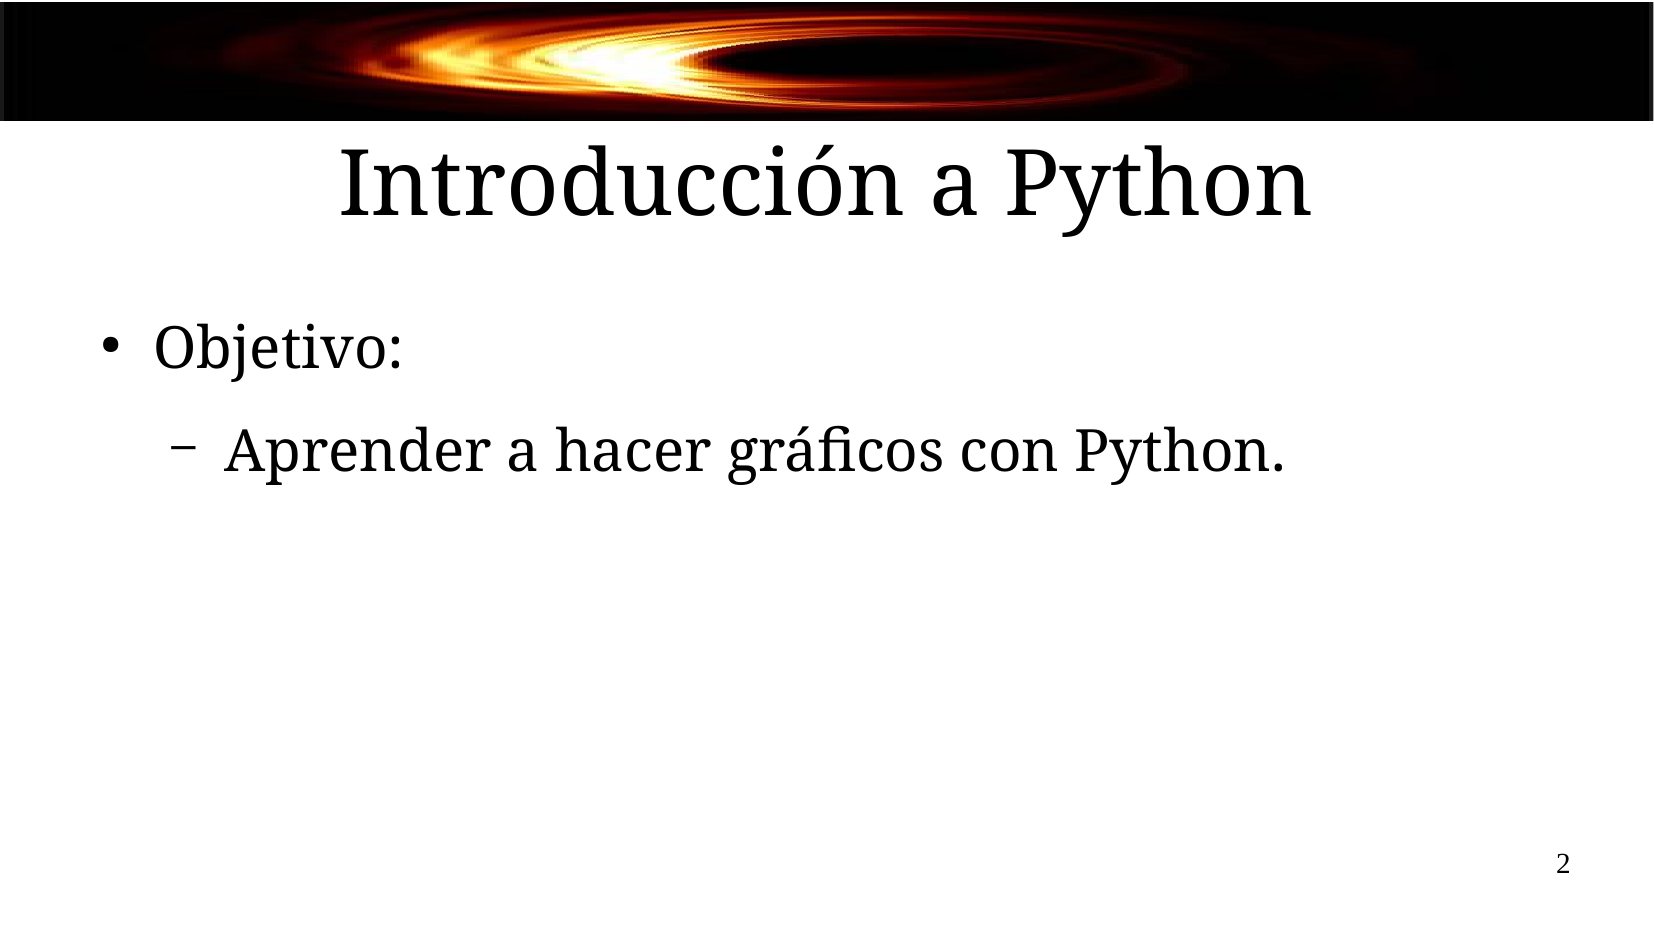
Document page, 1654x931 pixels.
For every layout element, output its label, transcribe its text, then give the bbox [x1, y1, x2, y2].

picture [0, 2, 1654, 121]
list Objetivo: Aprender a hacer gráficos con Python. [82, 306, 1571, 846]
title Introducción a Python [82, 121, 1571, 258]
